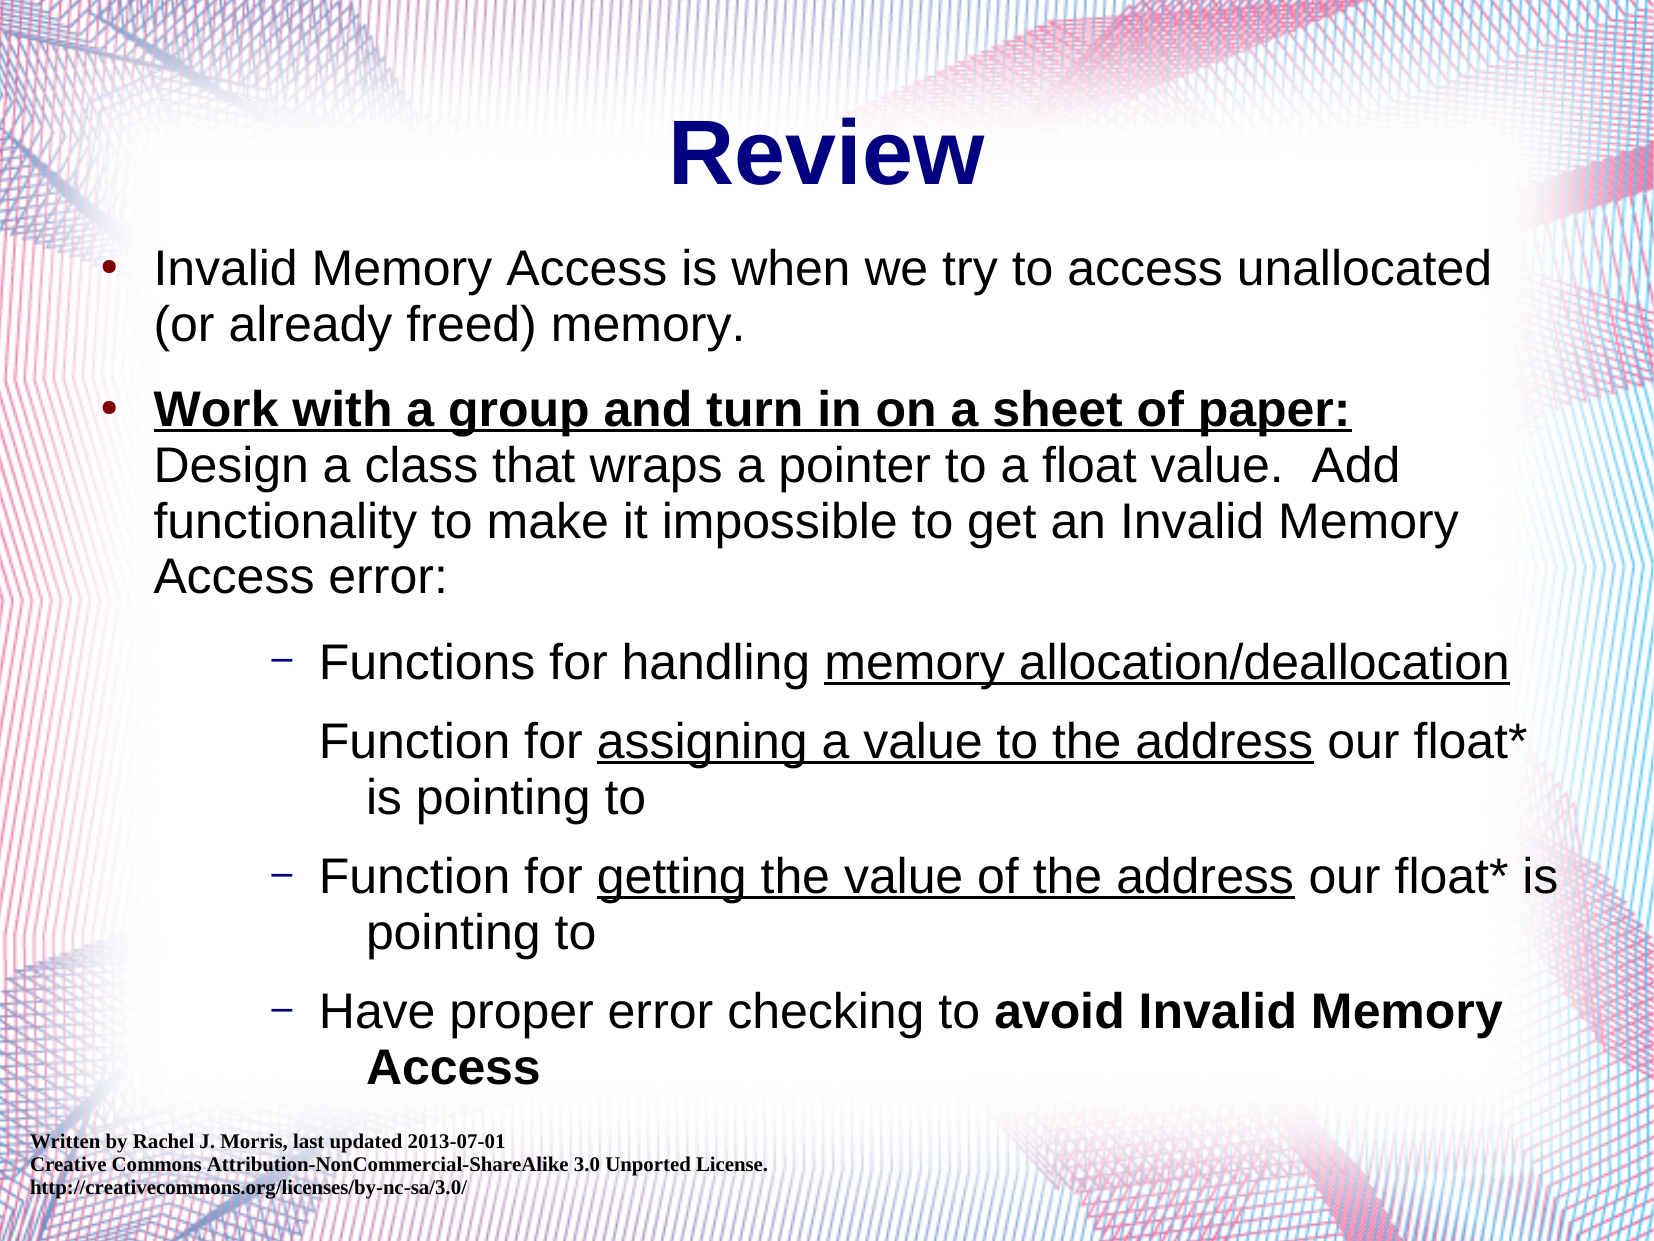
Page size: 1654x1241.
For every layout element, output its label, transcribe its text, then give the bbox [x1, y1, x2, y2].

title Review [82, 49, 1571, 240]
list Invalid Memory Access is when we try to access unallocated (or already freed) memory. Work with a group and turn in on a sheet of paper: Design a class that wraps a pointer to a float value. Add functionality to make it impossible to get an Invalid Memory Access error: Functions for handling memory allocation/deallocation Function for assigning a value to the address our float* is pointing to Function for getting the value of the address our float* is pointing to Have proper error checking to avoid Invalid Memory Access [82, 240, 1571, 1096]
picture [0, 0, 1654, 1241]
